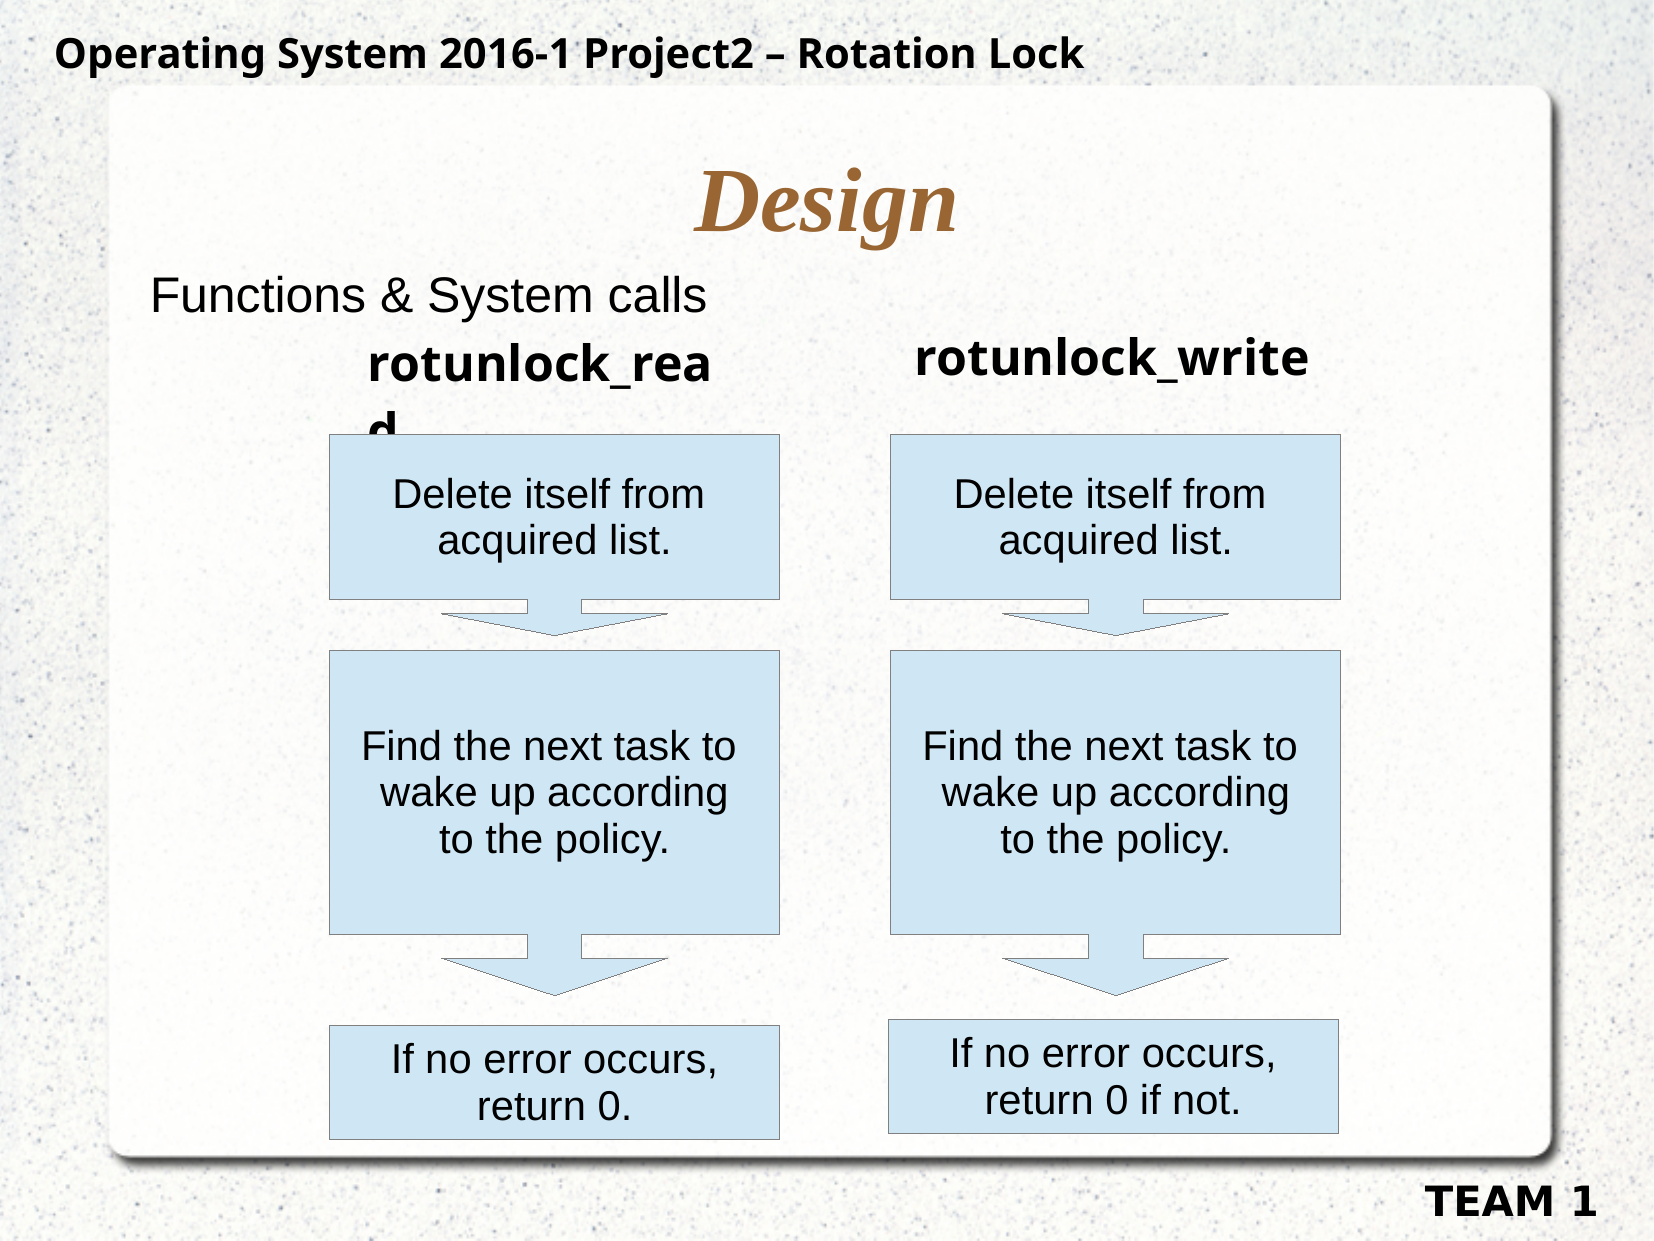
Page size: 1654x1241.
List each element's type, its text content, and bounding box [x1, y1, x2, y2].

text_box Delete itself from acquired list. [890, 434, 1341, 636]
text_box Functions & System calls [135, 259, 796, 331]
text_box rotunlock_write [900, 314, 1341, 390]
text_box Find the next task to wake up according to the policy. [329, 650, 780, 996]
text_box Operating System 2016-1 Project2 – Rotation Lock [39, 16, 1195, 82]
title Design [118, 96, 1536, 304]
text_box Find the next task to wake up according to the policy. [890, 650, 1341, 996]
text_box Delete itself from acquired list. [329, 434, 780, 636]
text_box If no error occurs, return 0 if not. [888, 1019, 1339, 1134]
text_box rotunlock_read [353, 331, 755, 396]
text_box If no error occurs, return 0. [329, 1025, 780, 1140]
picture [0, 0, 1654, 1241]
text_box TEAM 1 [1410, 1170, 1651, 1234]
